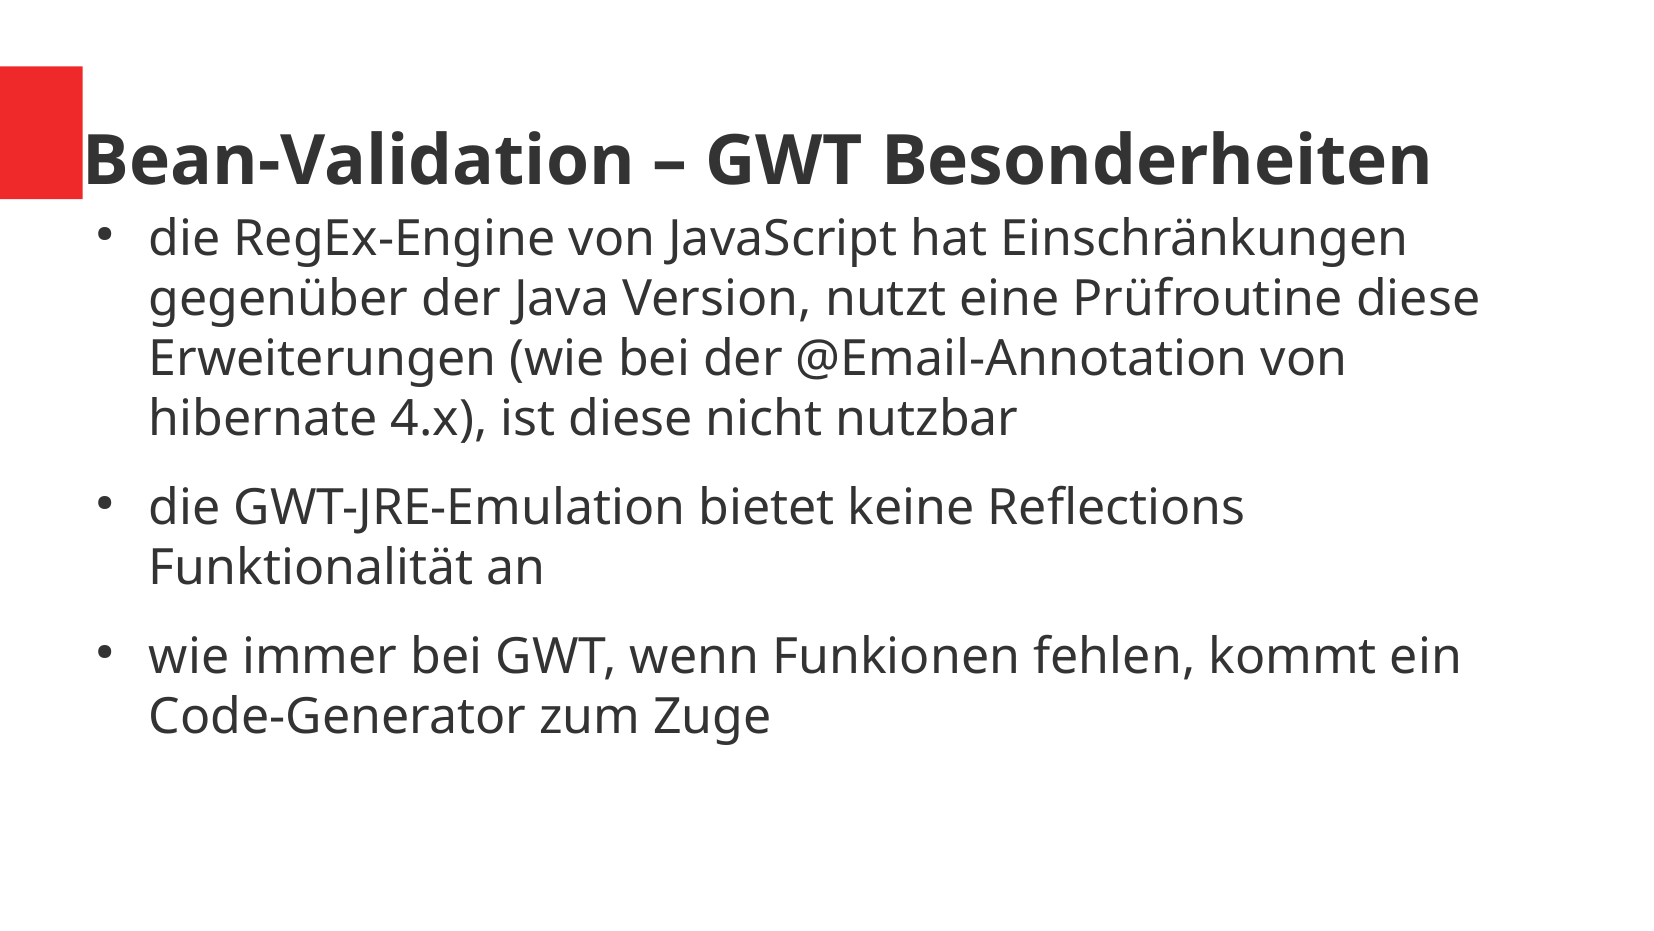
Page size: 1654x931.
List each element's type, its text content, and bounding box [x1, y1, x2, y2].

list die RegEx-Engine von JavaScript hat Einschränkungen gegenüber der Java Version, nutzt eine Prüfroutine diese Erweiterungen (wie bei der @Email-Annotation von hibernate 4.x), ist diese nicht nutzbar die GWT-JRE-Emulation bietet keine Reflections Funktionalität an wie immer bei GWT, wenn Funkionen fehlen, kommt ein Code-Generator zum Zuge [78, 205, 1567, 804]
title Bean-Validation – GWT Besonderheiten [82, 0, 1607, 237]
